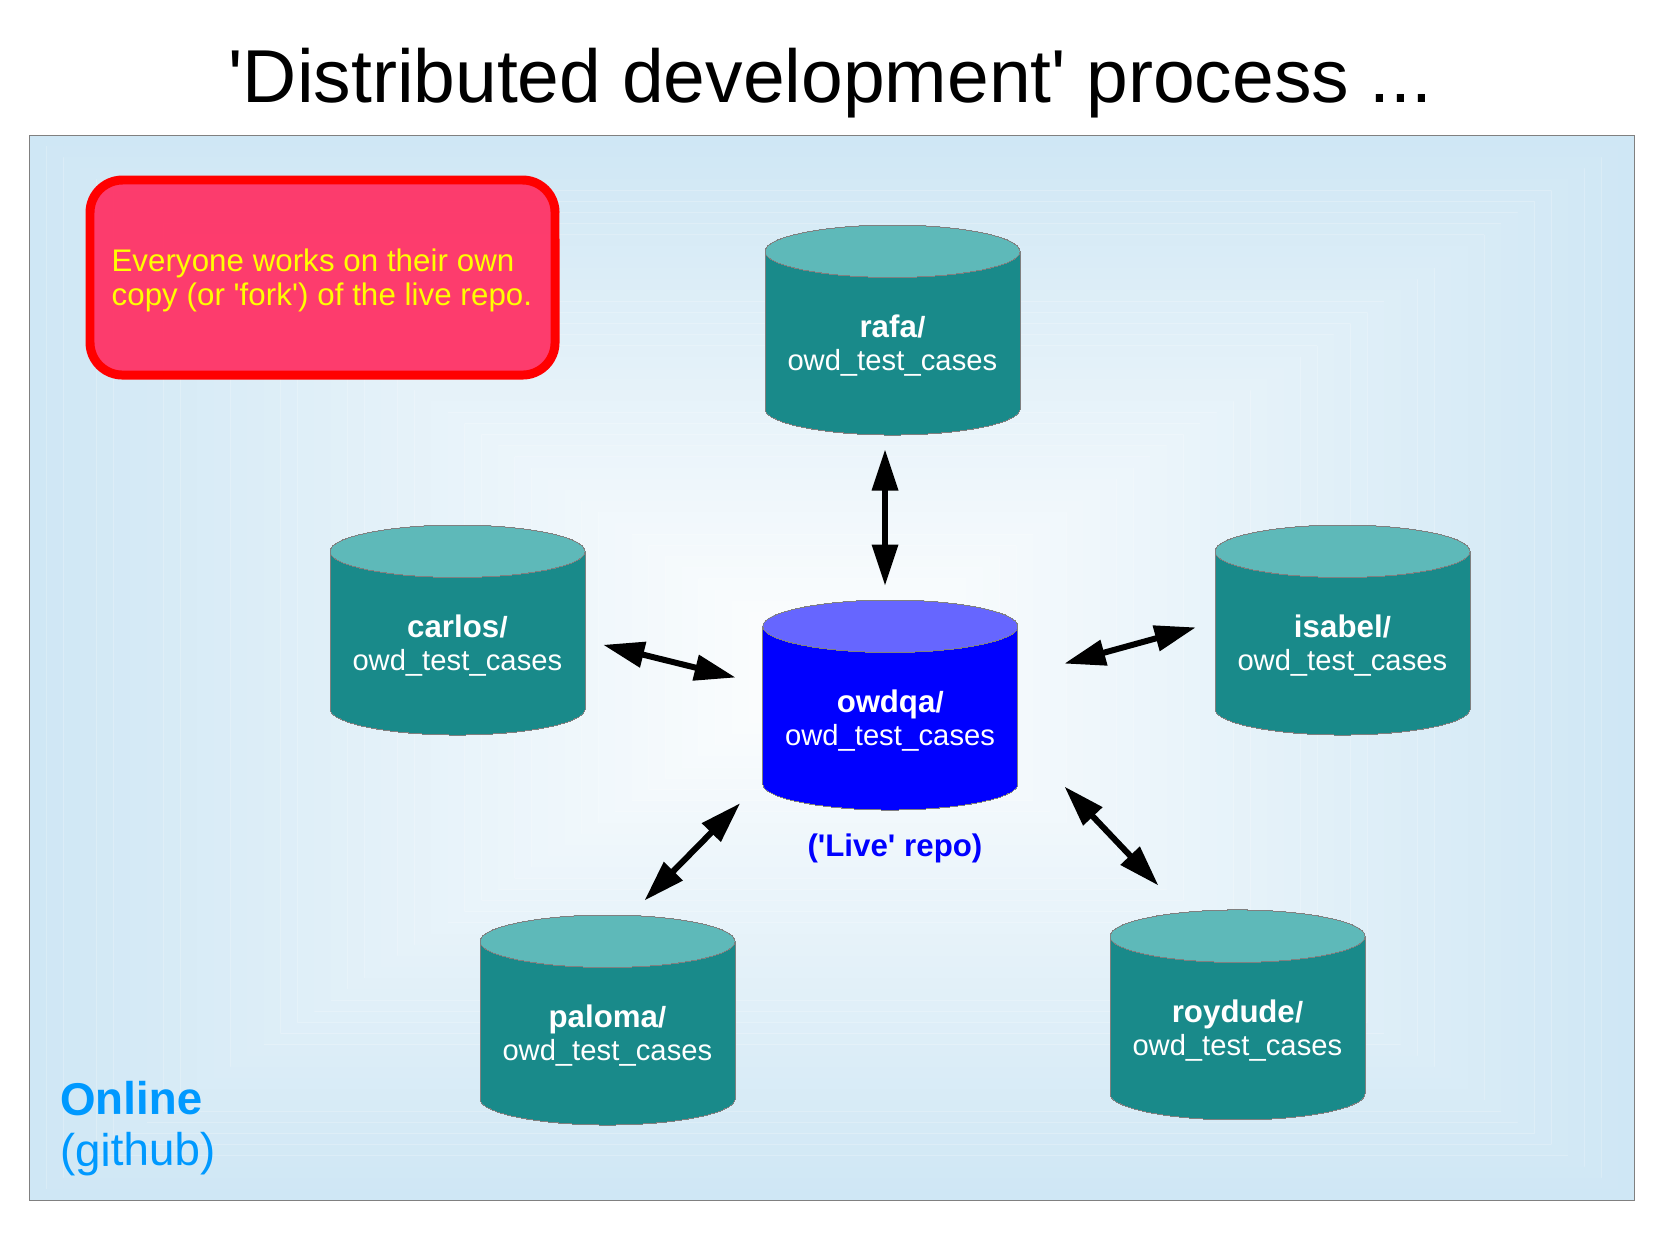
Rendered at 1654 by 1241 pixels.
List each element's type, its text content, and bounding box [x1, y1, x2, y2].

title 'Distributed development' process ... [86, 0, 1576, 181]
text_box [29, 135, 1635, 1201]
text_box roydude/ owd_test_cases [1110, 937, 1366, 1120]
text_box paloma/ owd_test_cases [480, 942, 736, 1126]
text_box owdqa/ owd_test_cases [762, 627, 1018, 811]
text_box Everyone works on their own copy (or 'fork') of the live repo. [90, 180, 556, 376]
text_box carlos/ owd_test_cases [330, 552, 586, 736]
text_box rafa/ owd_test_cases [765, 252, 1021, 436]
text_box isabel/ owd_test_cases [1215, 552, 1471, 736]
text_box Online (github) [44, 1065, 231, 1184]
text_box ('Live' repo) [792, 820, 998, 871]
